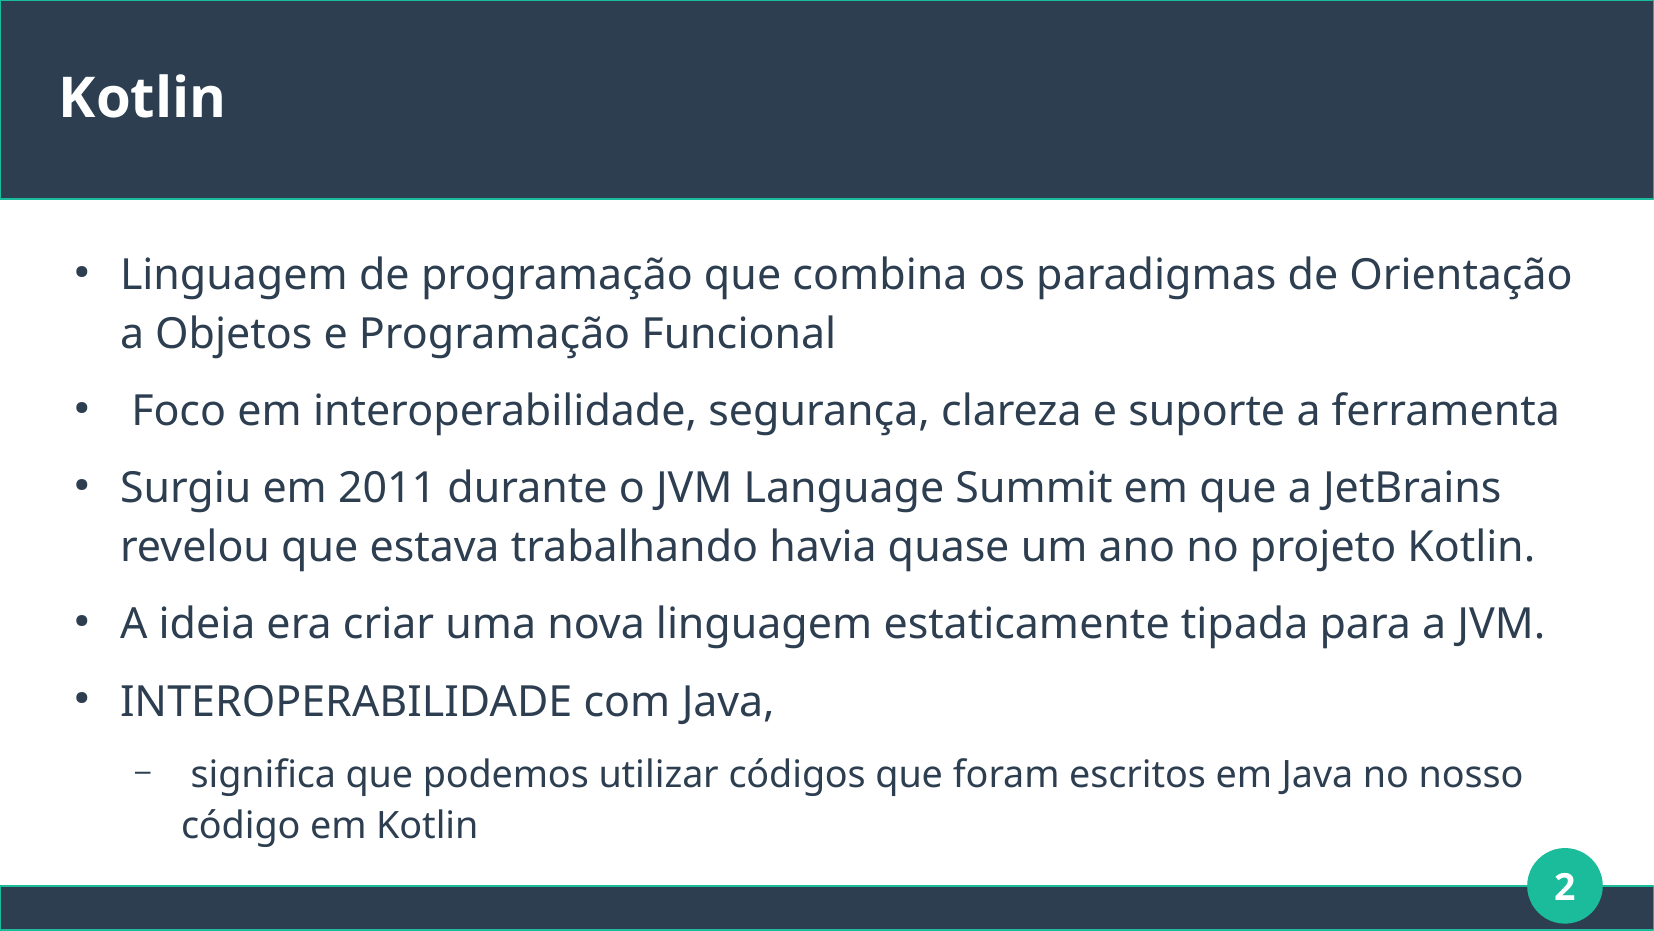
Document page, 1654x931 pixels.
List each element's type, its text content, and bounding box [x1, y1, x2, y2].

list Linguagem de programação que combina os paradigmas de Orientação a Objetos e Programação Funcional Foco em interoperabilidade, segurança, clareza e suporte a ferramenta Surgiu em 2011 durante o JVM Language Summit em que a JetBrains revelou que estava trabalhando havia quase um ano no projeto Kotlin. A ideia era criar uma nova linguagem estaticamente tipada para a JVM. INTEROPERABILIDADE com Java, significa que podemos utilizar códigos que foram escritos em Java no nosso código em Kotlin [59, 243, 1595, 864]
title Kotlin [59, 37, 1595, 155]
